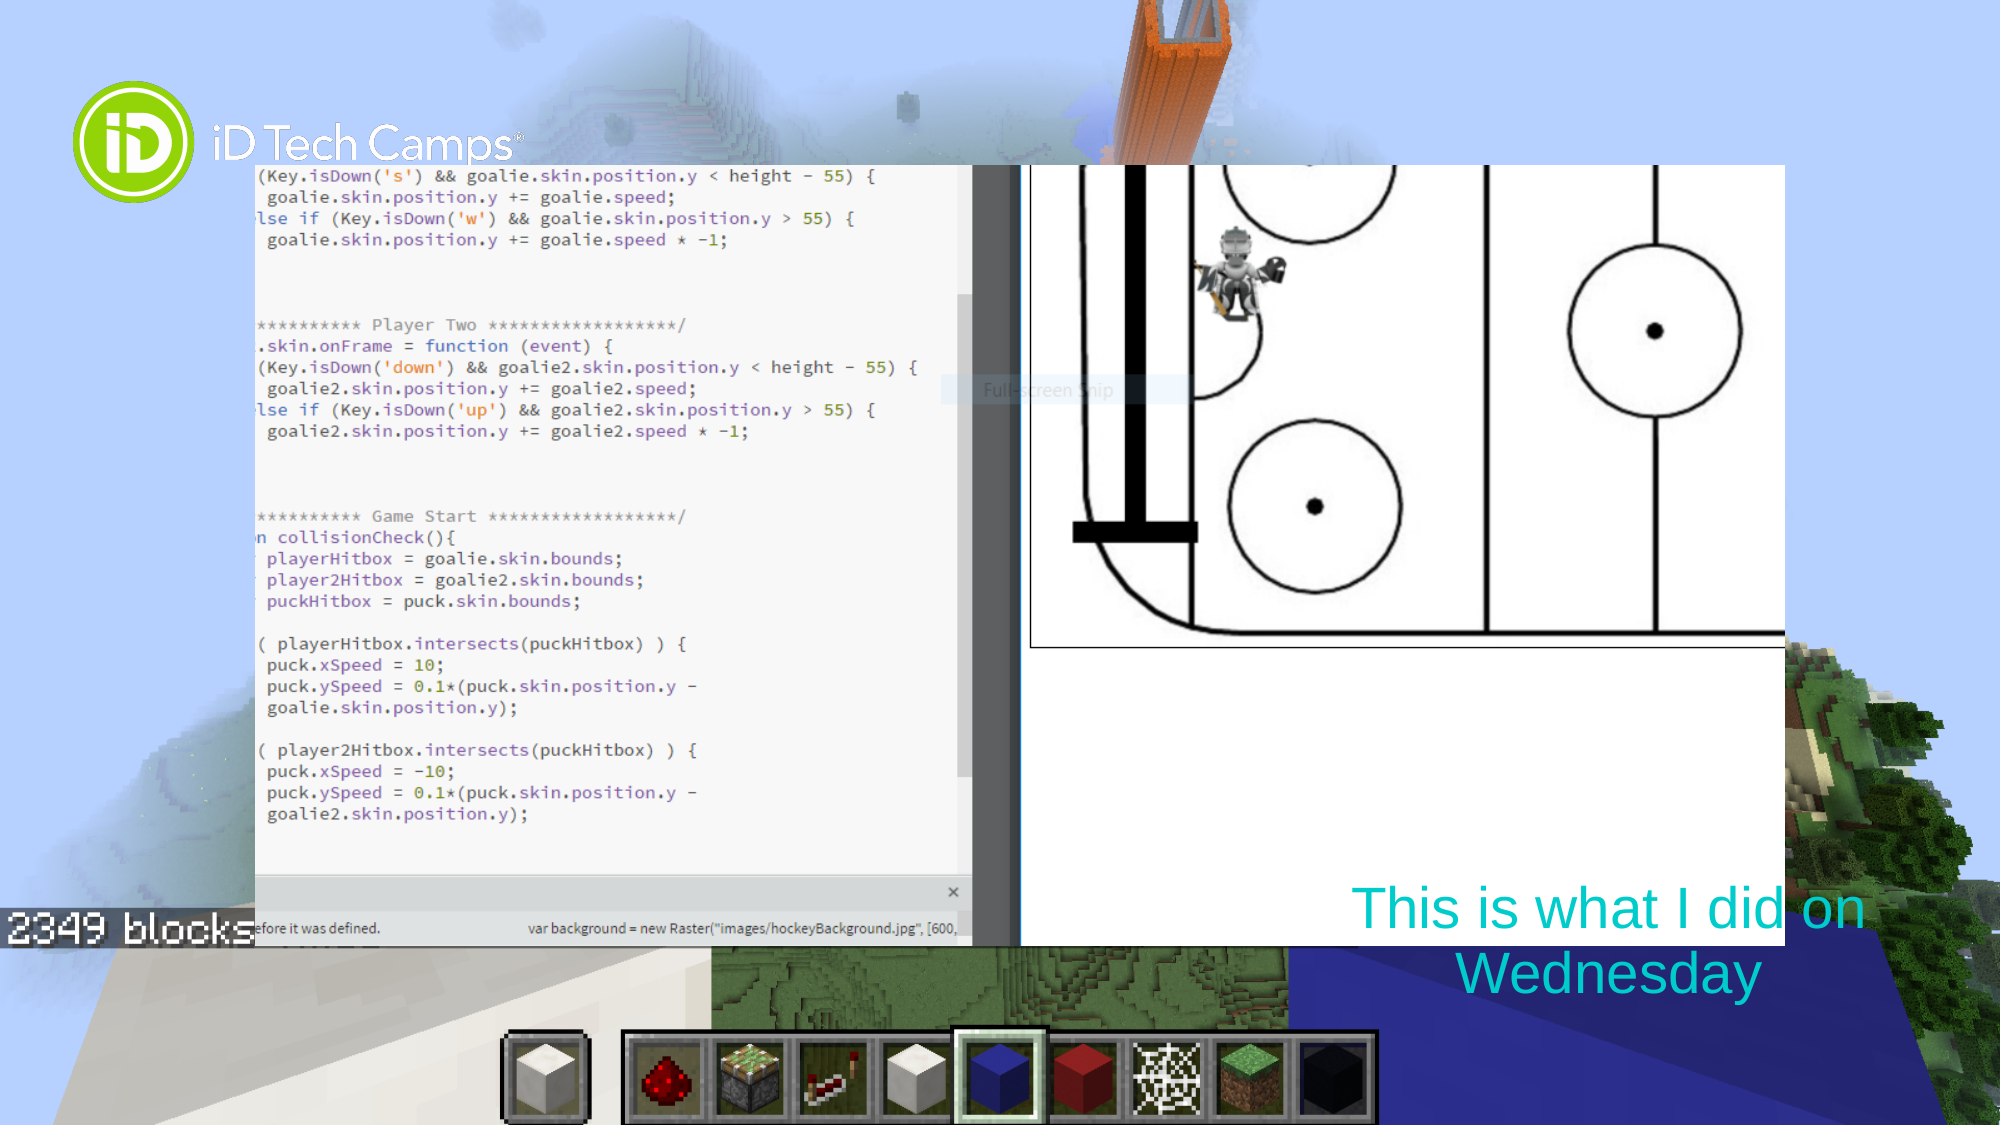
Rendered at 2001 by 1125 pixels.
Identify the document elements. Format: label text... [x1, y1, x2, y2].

text_box [255, 164, 1786, 946]
picture [0, 0, 2000, 1125]
subtitle This is what I did on Wednesday [1271, 277, 1947, 1006]
